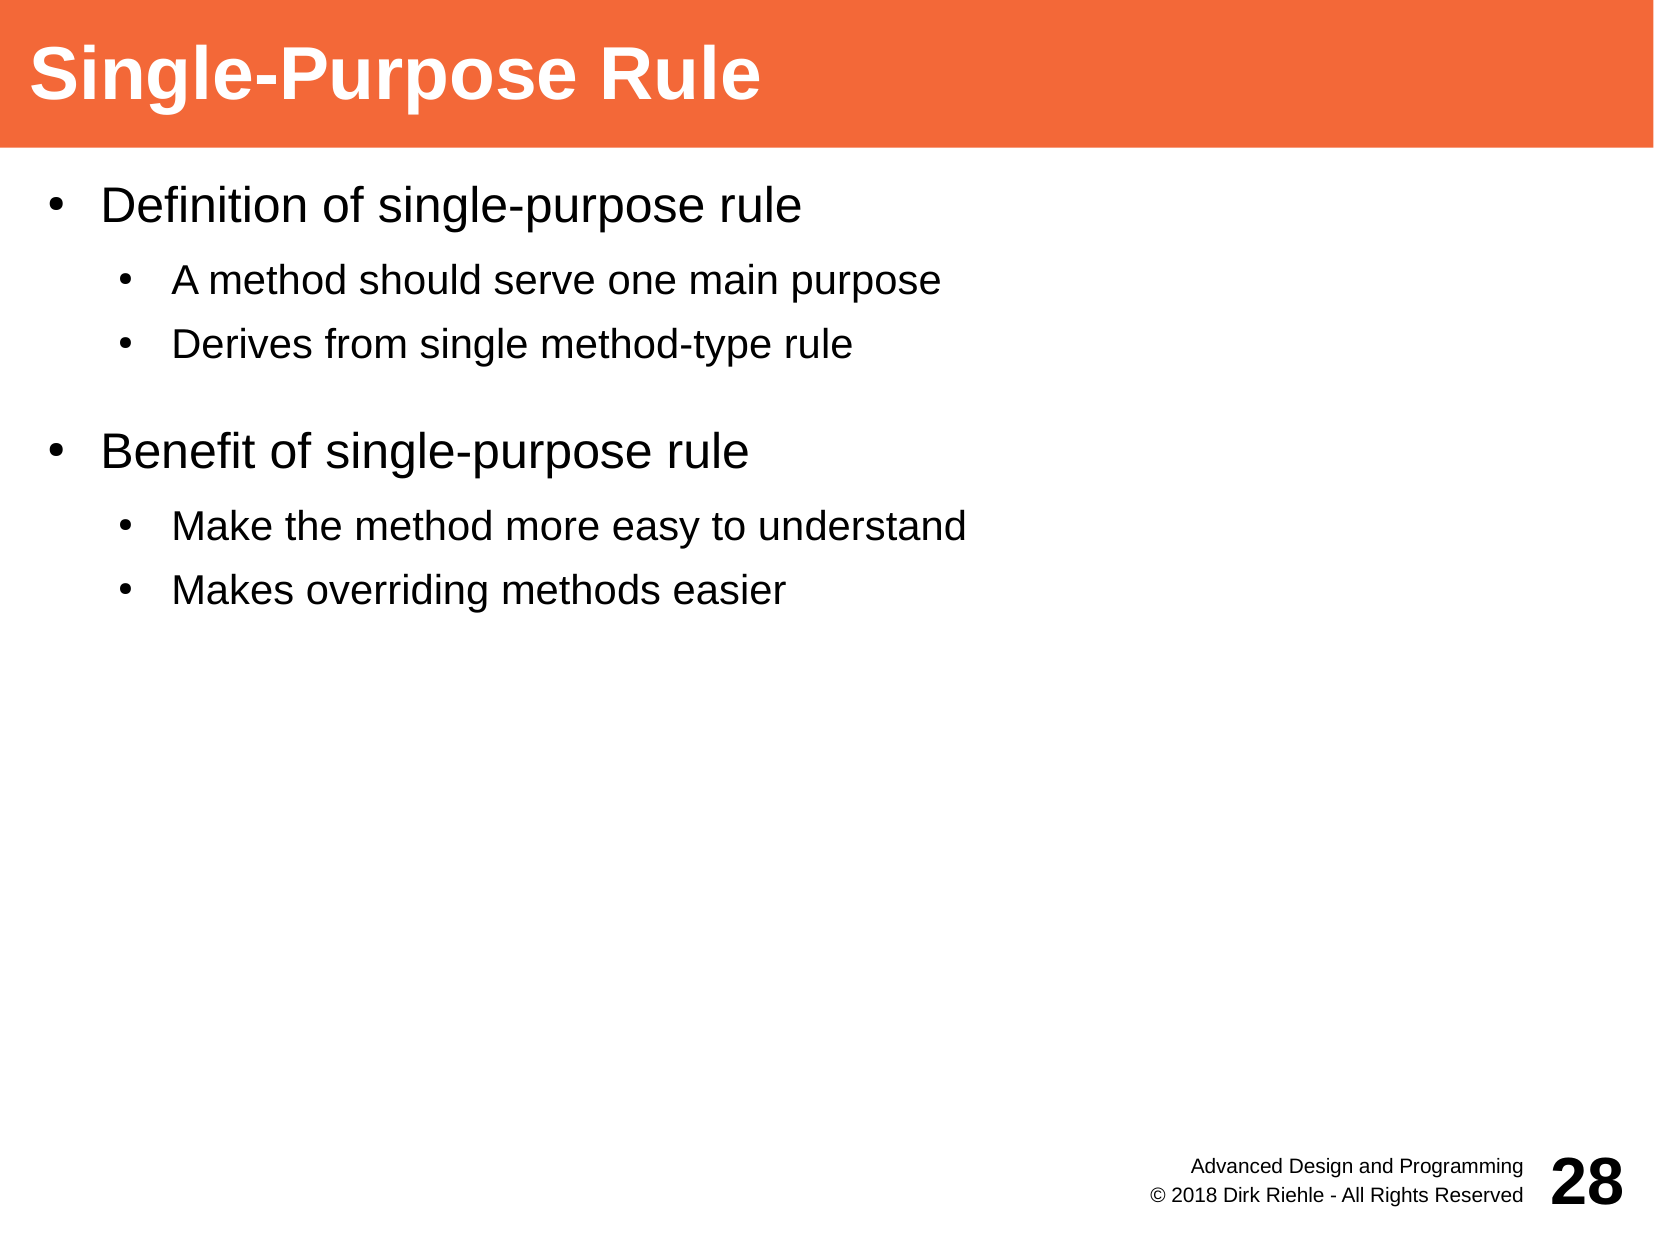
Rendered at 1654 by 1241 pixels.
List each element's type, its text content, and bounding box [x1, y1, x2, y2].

title Single-Purpose Rule [0, 0, 1654, 148]
list Definition of single-purpose rule A method should serve one main purpose Derives from single method-type rule Benefit of single-purpose rule Make the method more easy to understand Makes overriding methods easier [29, 177, 1625, 1063]
